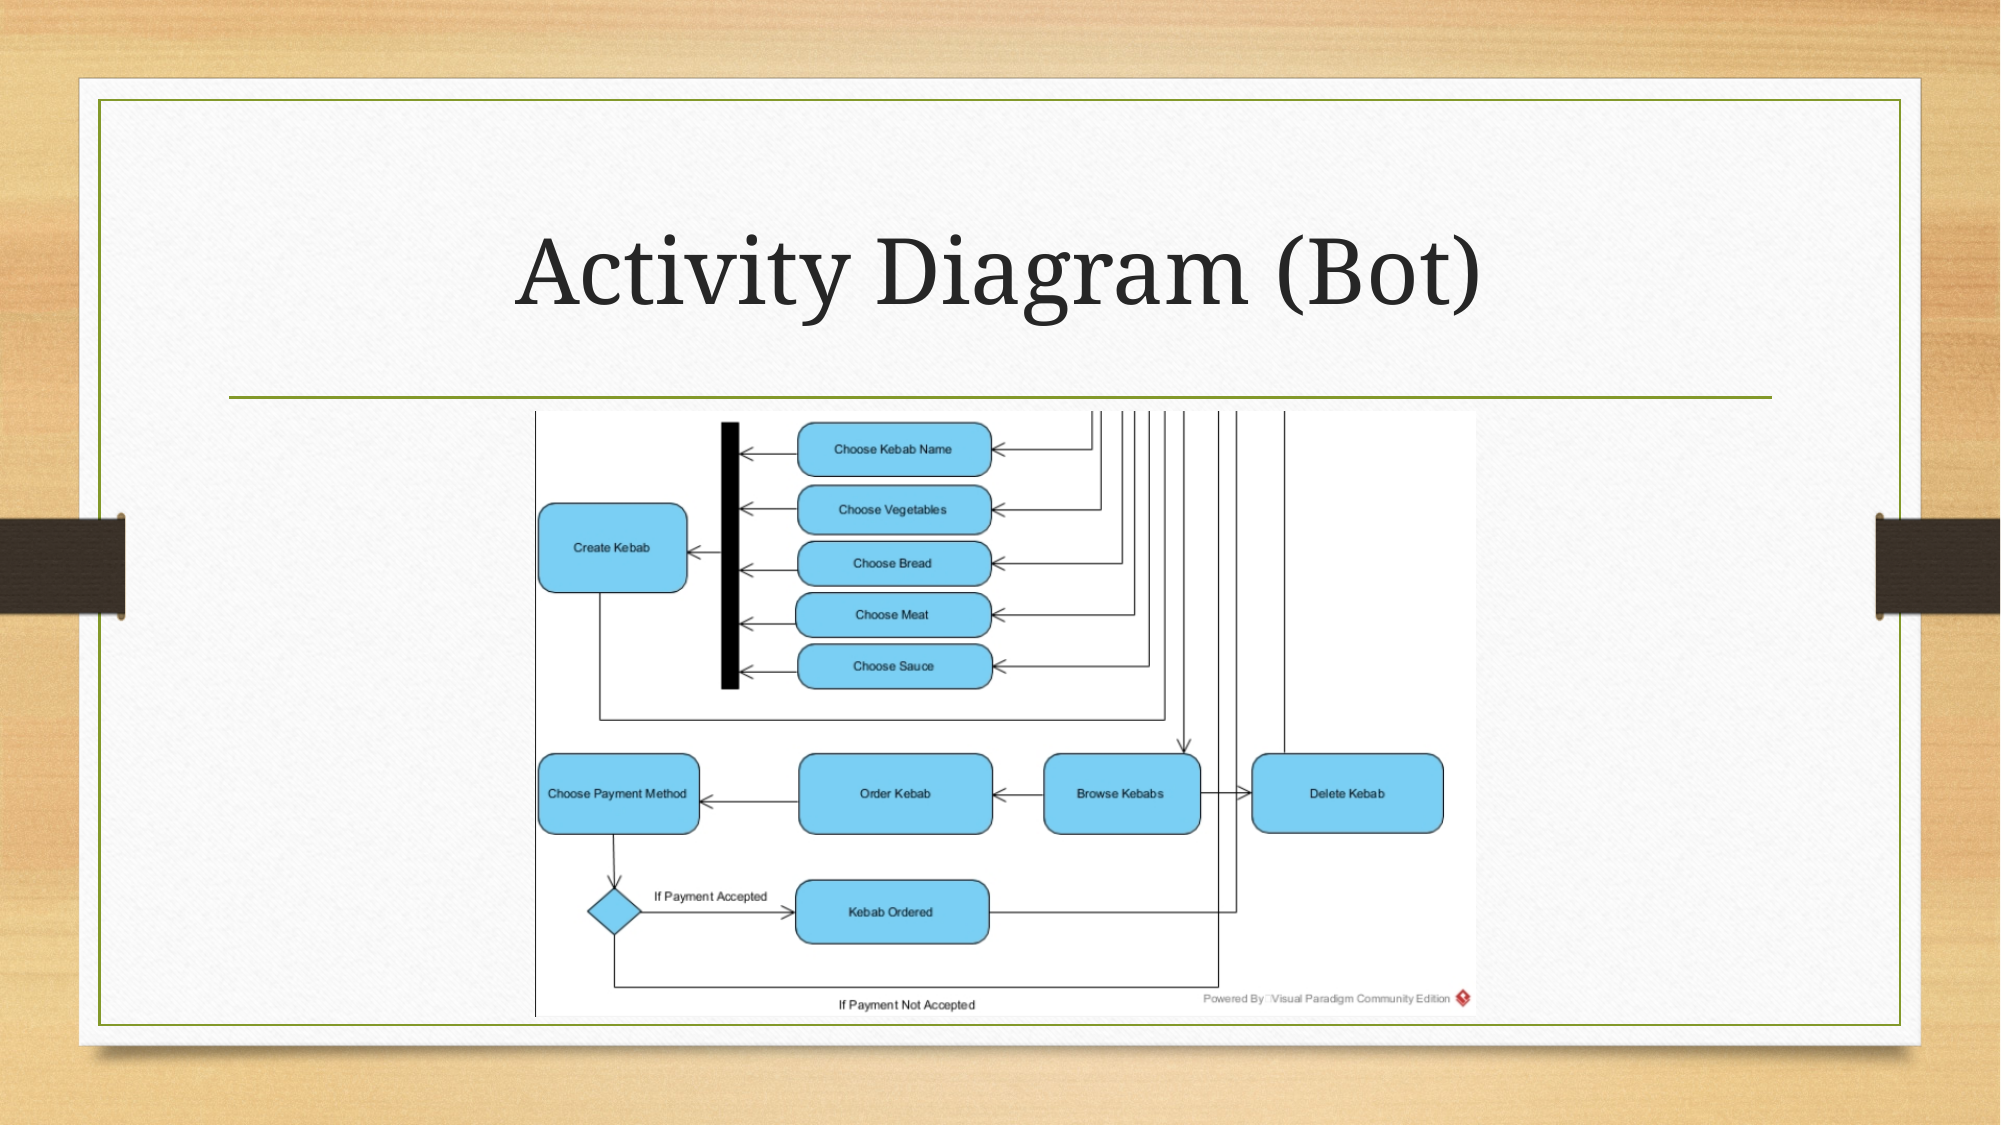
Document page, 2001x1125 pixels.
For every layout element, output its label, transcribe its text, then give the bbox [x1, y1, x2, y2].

title Activity Diagram (Bot) [212, 161, 1788, 376]
picture [535, 411, 1476, 1018]
